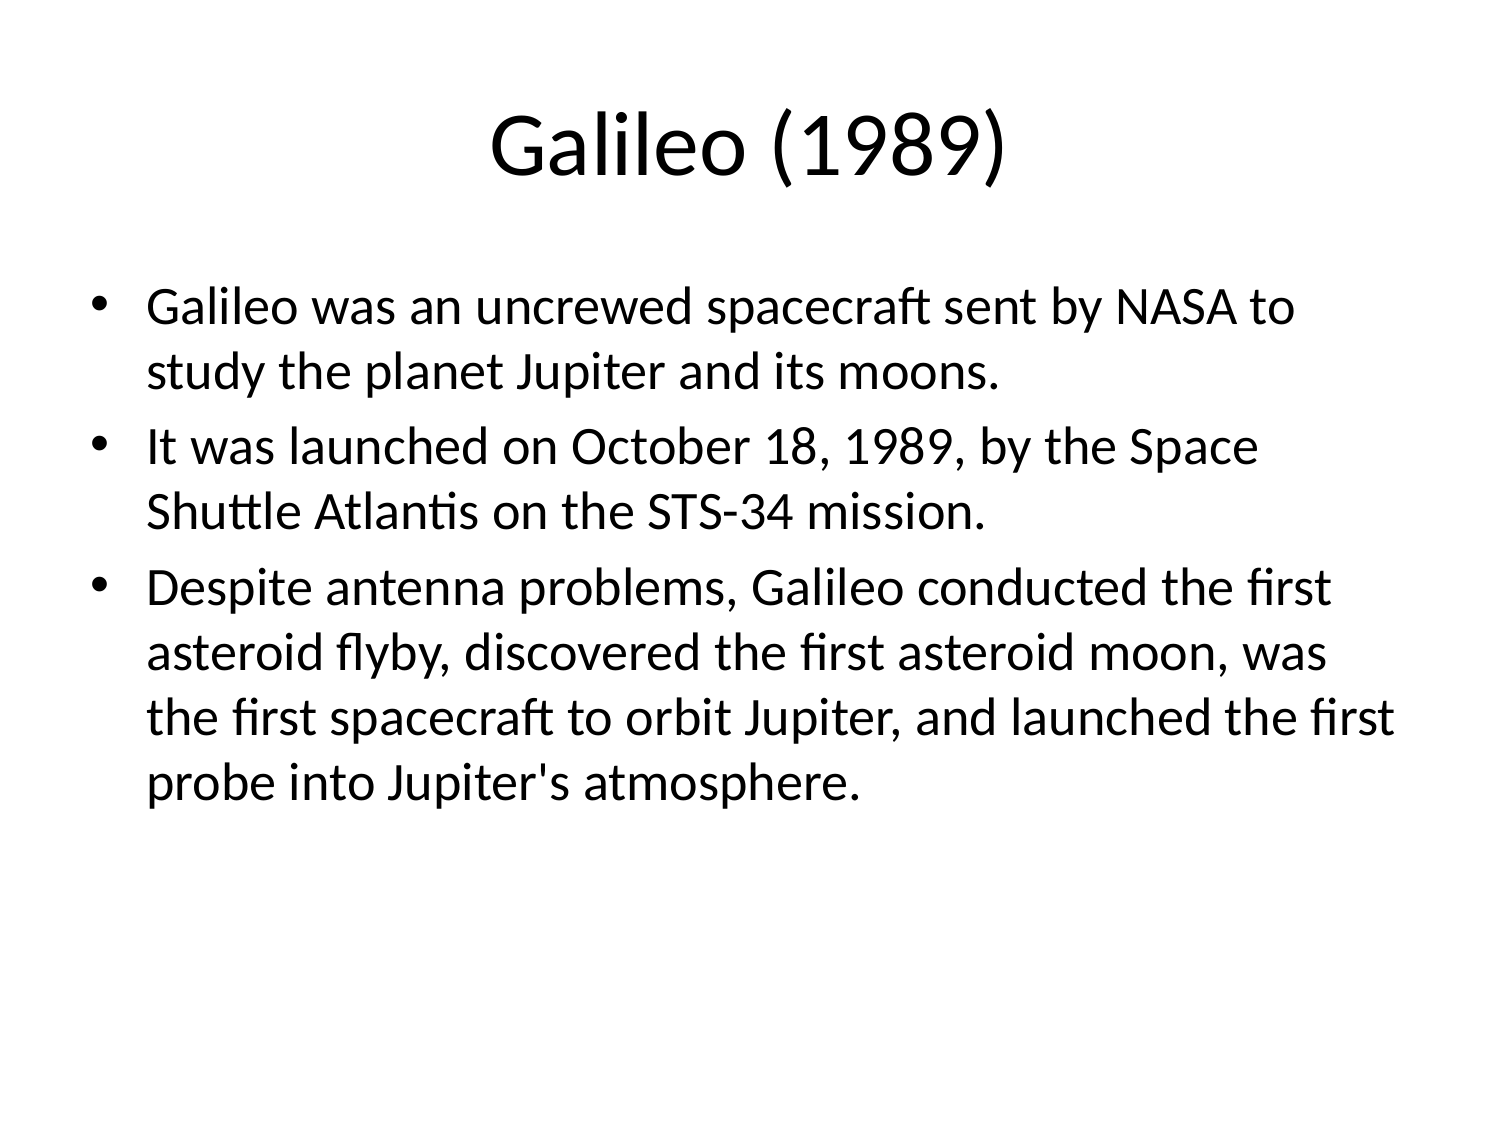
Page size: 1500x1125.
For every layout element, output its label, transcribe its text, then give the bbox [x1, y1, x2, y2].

title Galileo (1989) [75, 45, 1425, 233]
list Galileo was an uncrewed spacecraft sent by NASA to study the planet Jupiter and its moons. It was launched on October 18, 1989, by the Space Shuttle Atlantis on the STS-34 mission. Despite antenna problems, Galileo conducted the first asteroid flyby, discovered the first asteroid moon, was the first spacecraft to orbit Jupiter, and launched the first probe into Jupiter's atmosphere. [75, 262, 1425, 1005]
